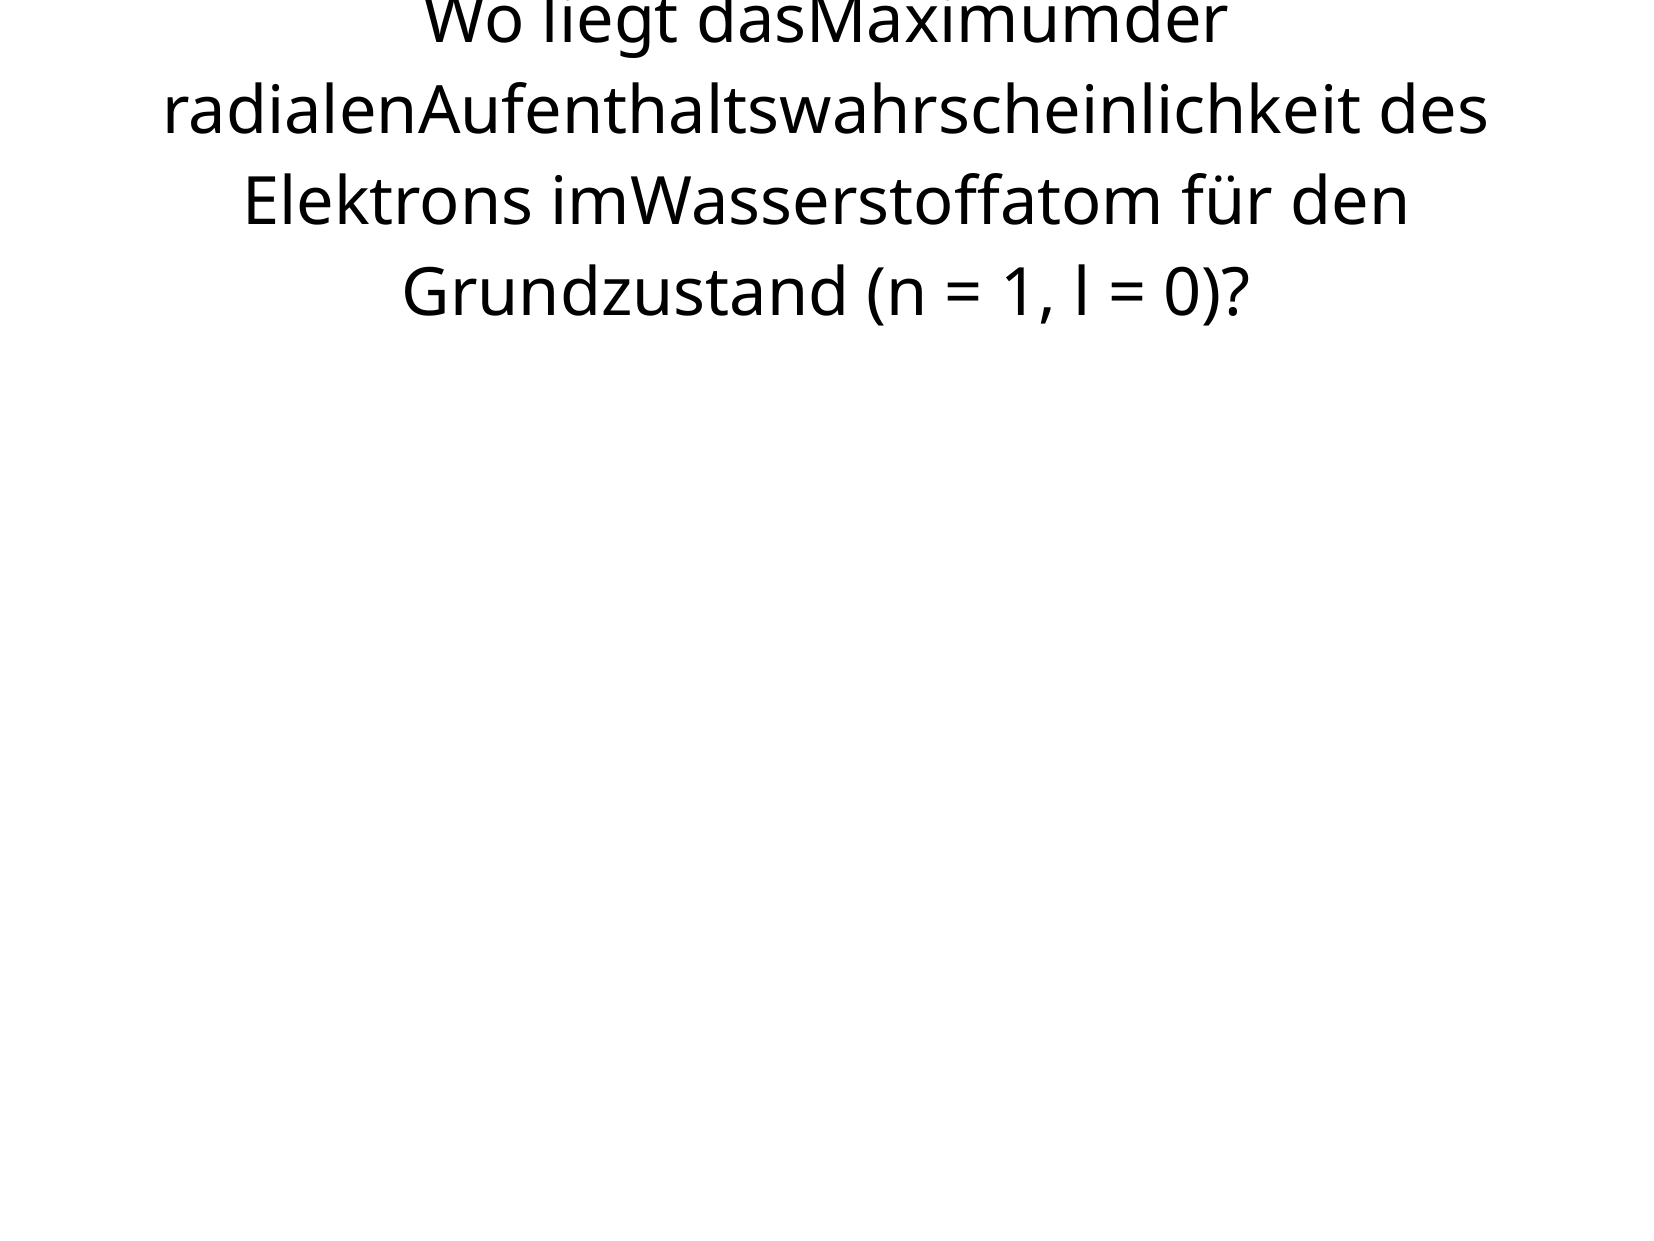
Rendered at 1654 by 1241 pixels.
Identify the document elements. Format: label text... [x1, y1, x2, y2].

title Wo liegt dasMaximumder radialenAufenthaltswahrscheinlichkeit des Elektrons imWasserstoffatom für den Grundzustand (n = 1, l = 0)? [82, 0, 1571, 331]
